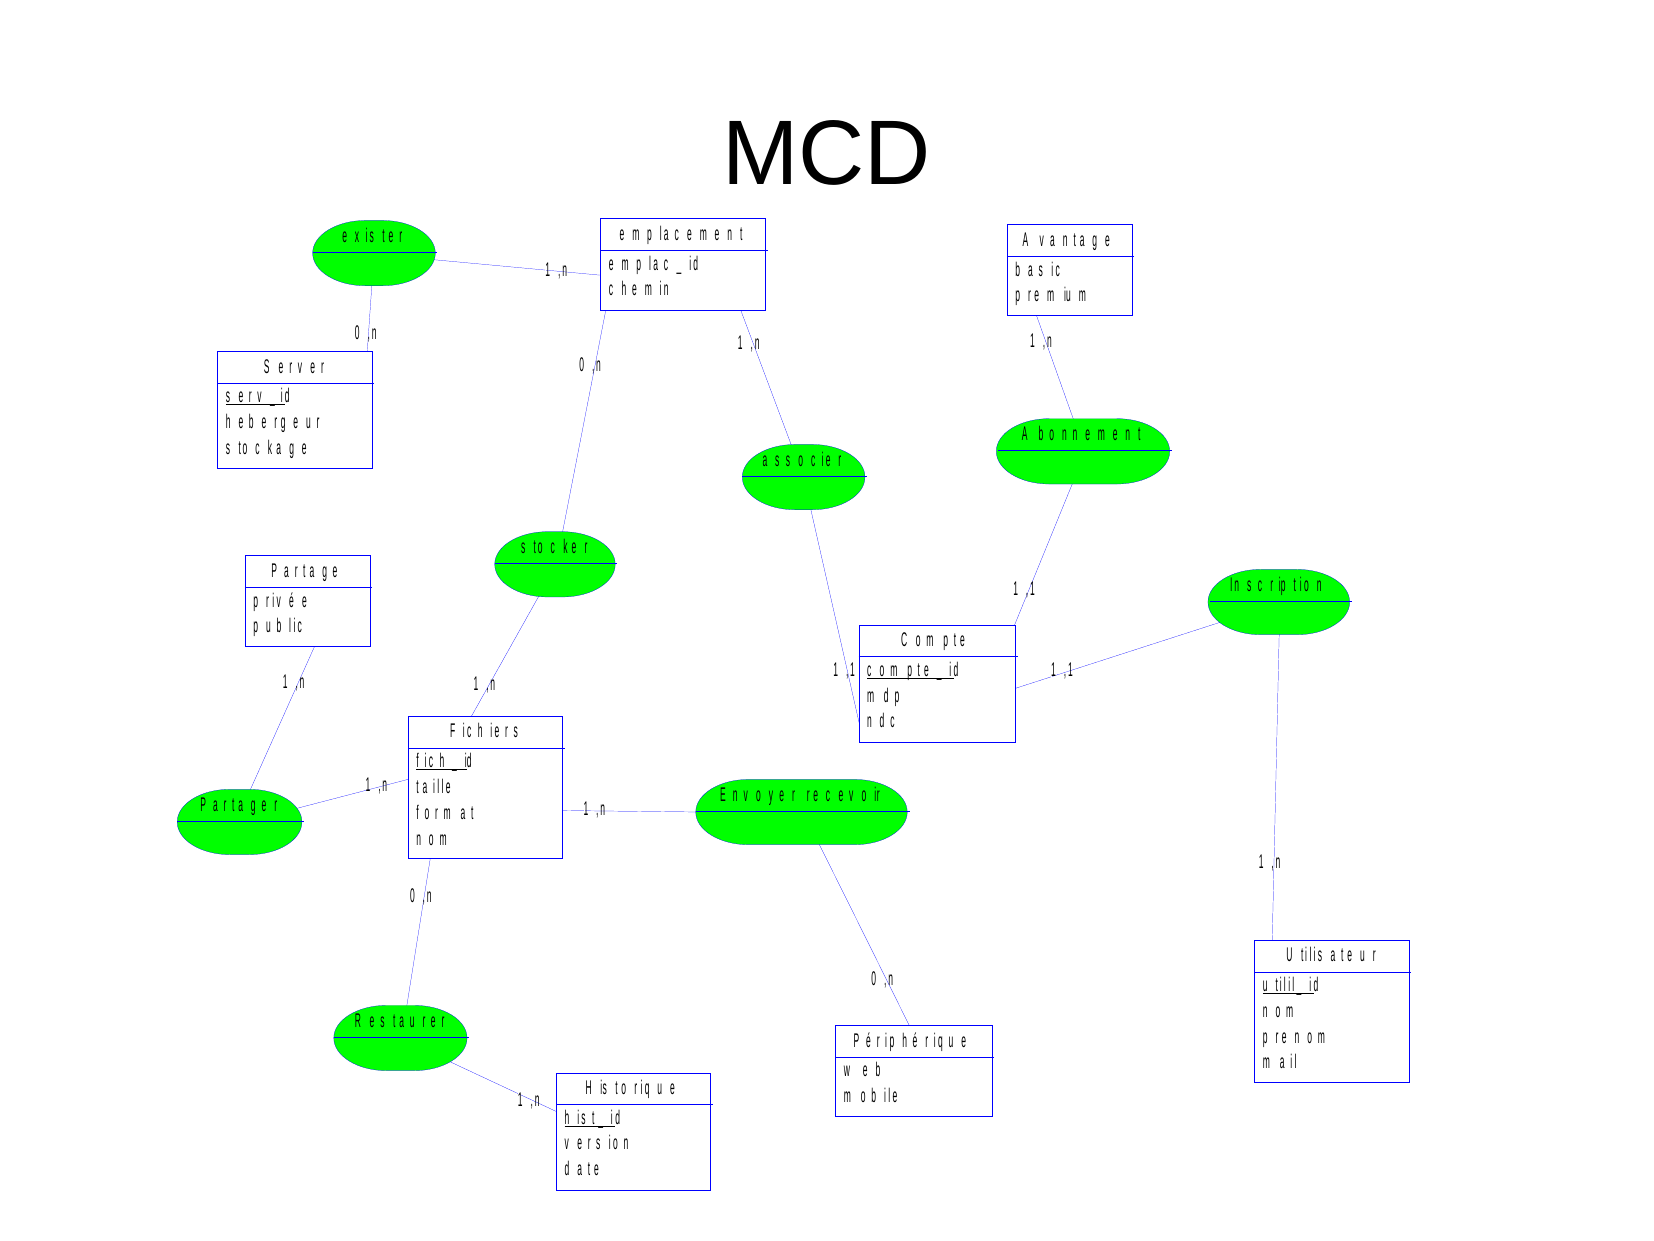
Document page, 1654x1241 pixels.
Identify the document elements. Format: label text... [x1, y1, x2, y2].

picture [177, 218, 1414, 1194]
title MCD [82, 49, 1571, 257]
